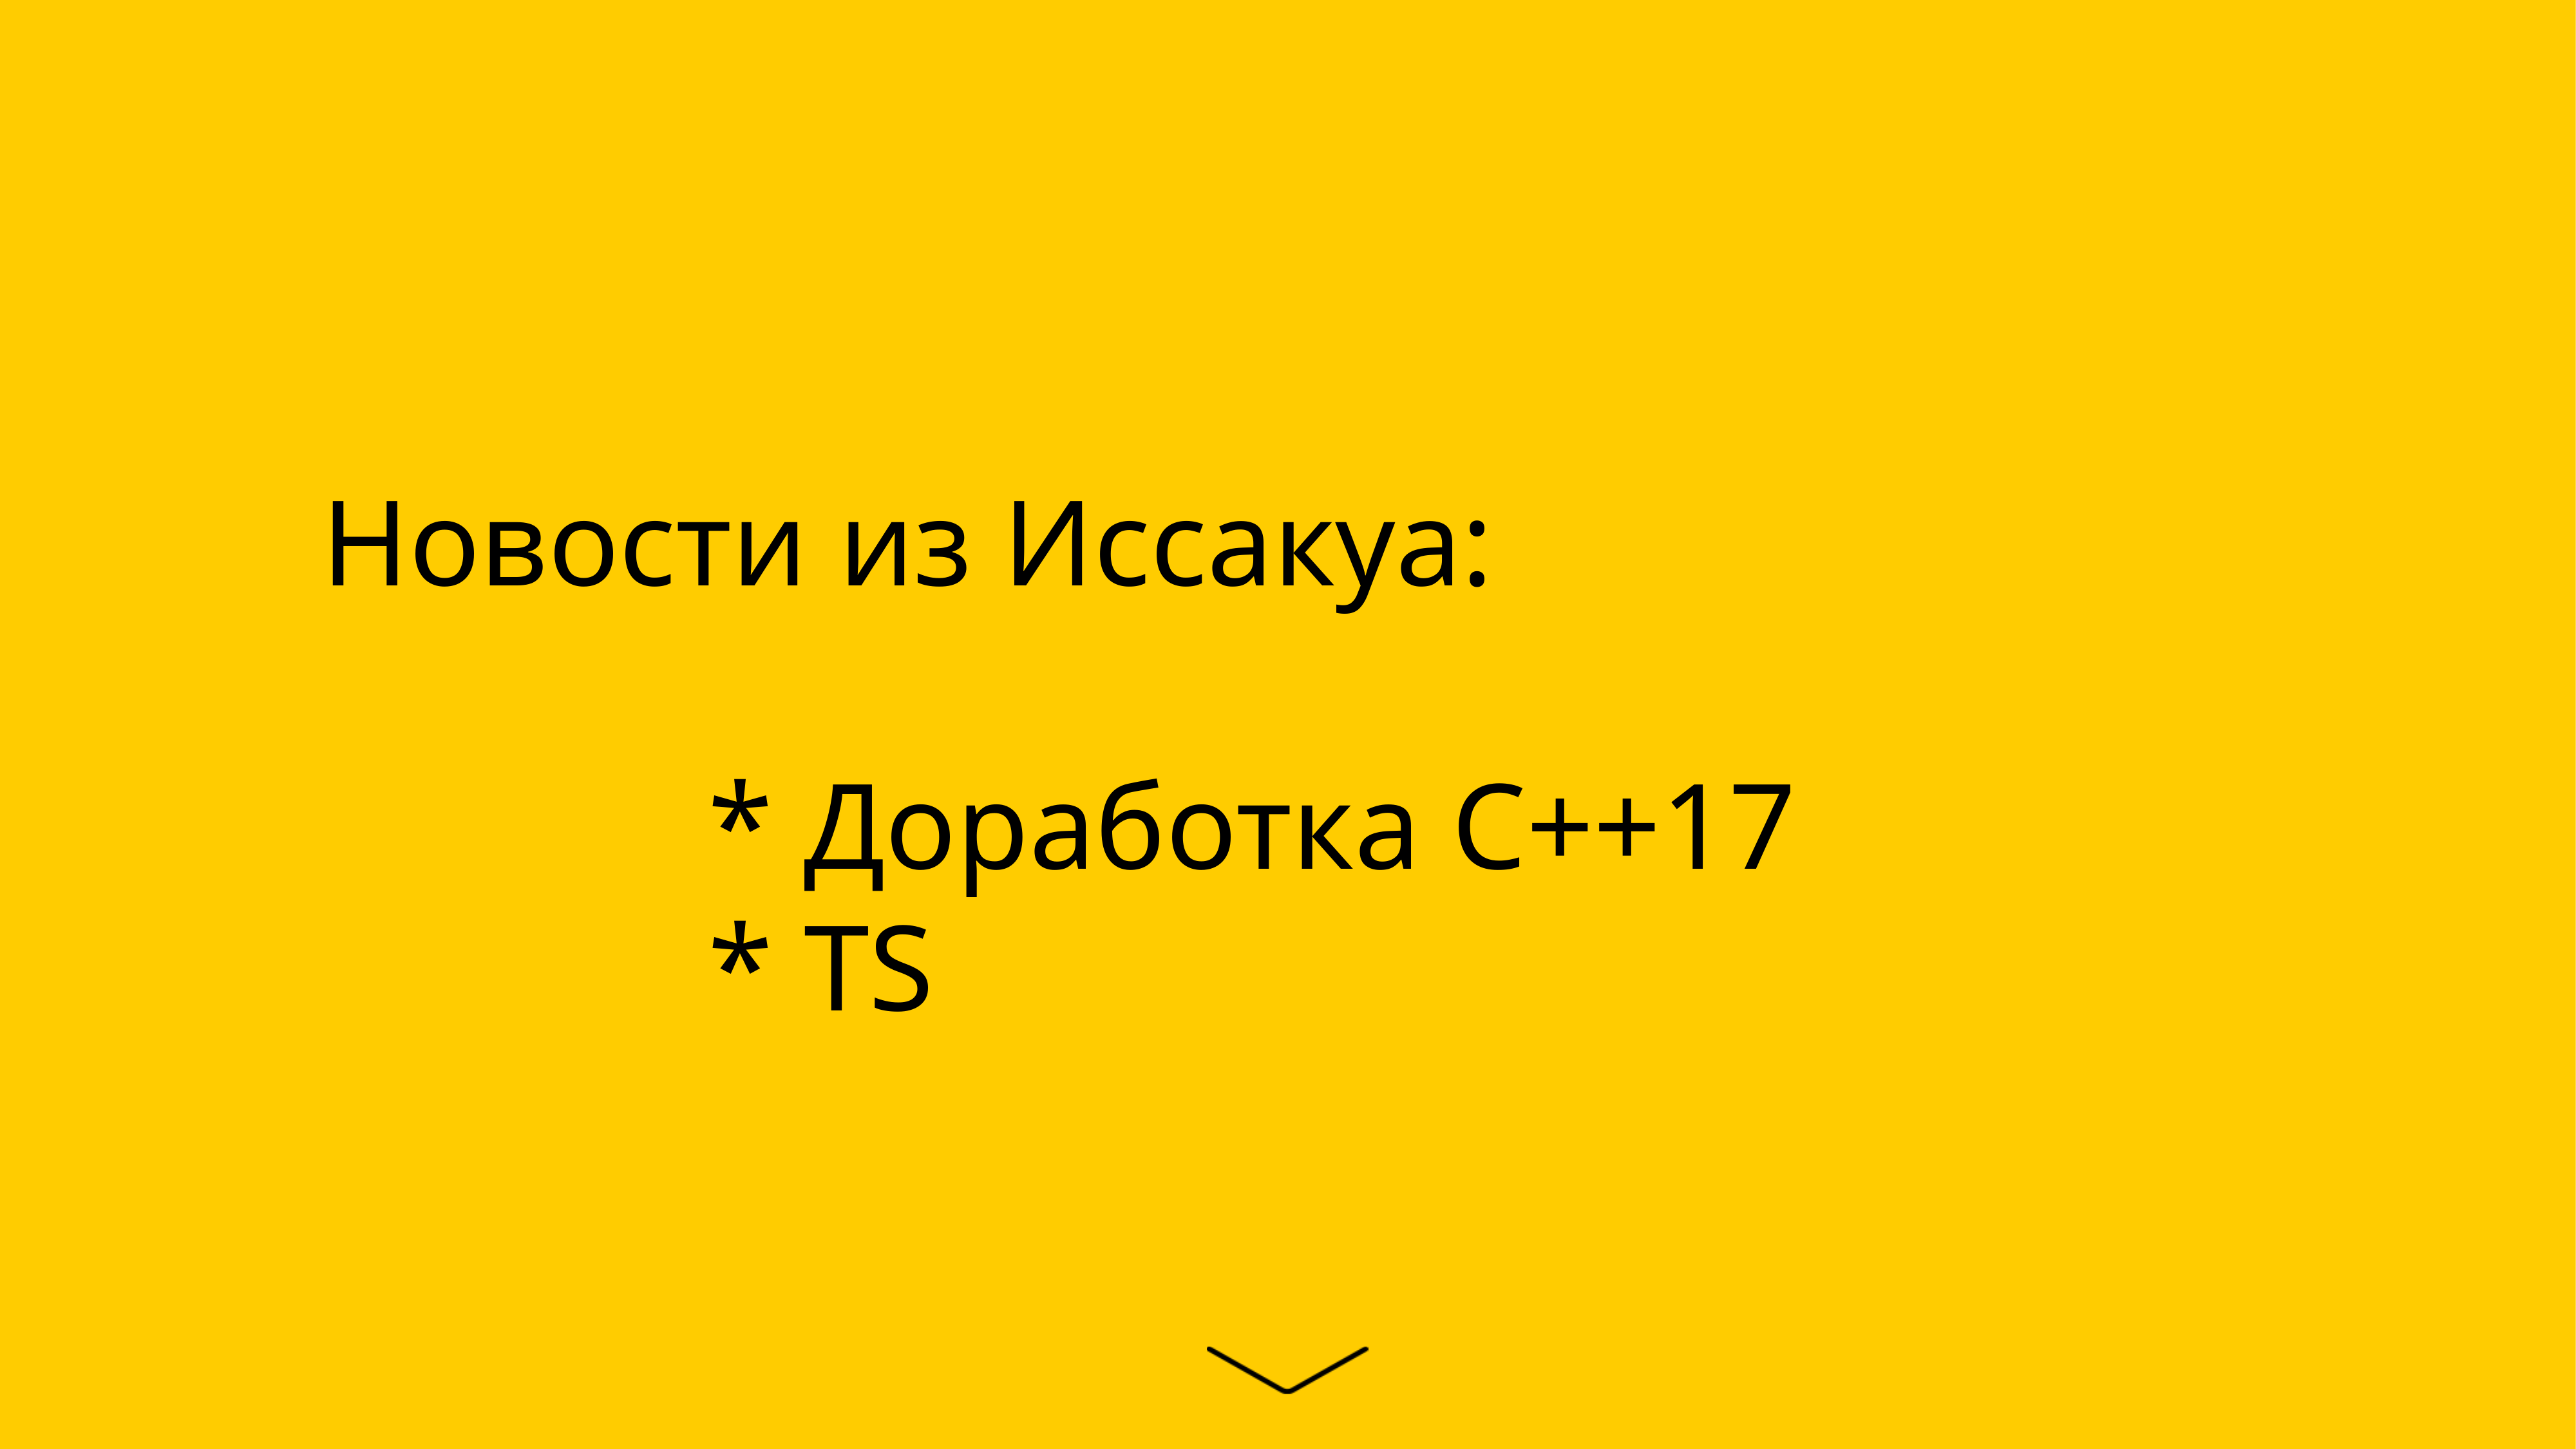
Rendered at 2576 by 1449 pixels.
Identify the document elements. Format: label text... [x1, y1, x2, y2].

picture [1207, 1347, 1368, 1396]
title Новости из Иссакуа: * Доработка C++17 * TS [321, 429, 2253, 1074]
